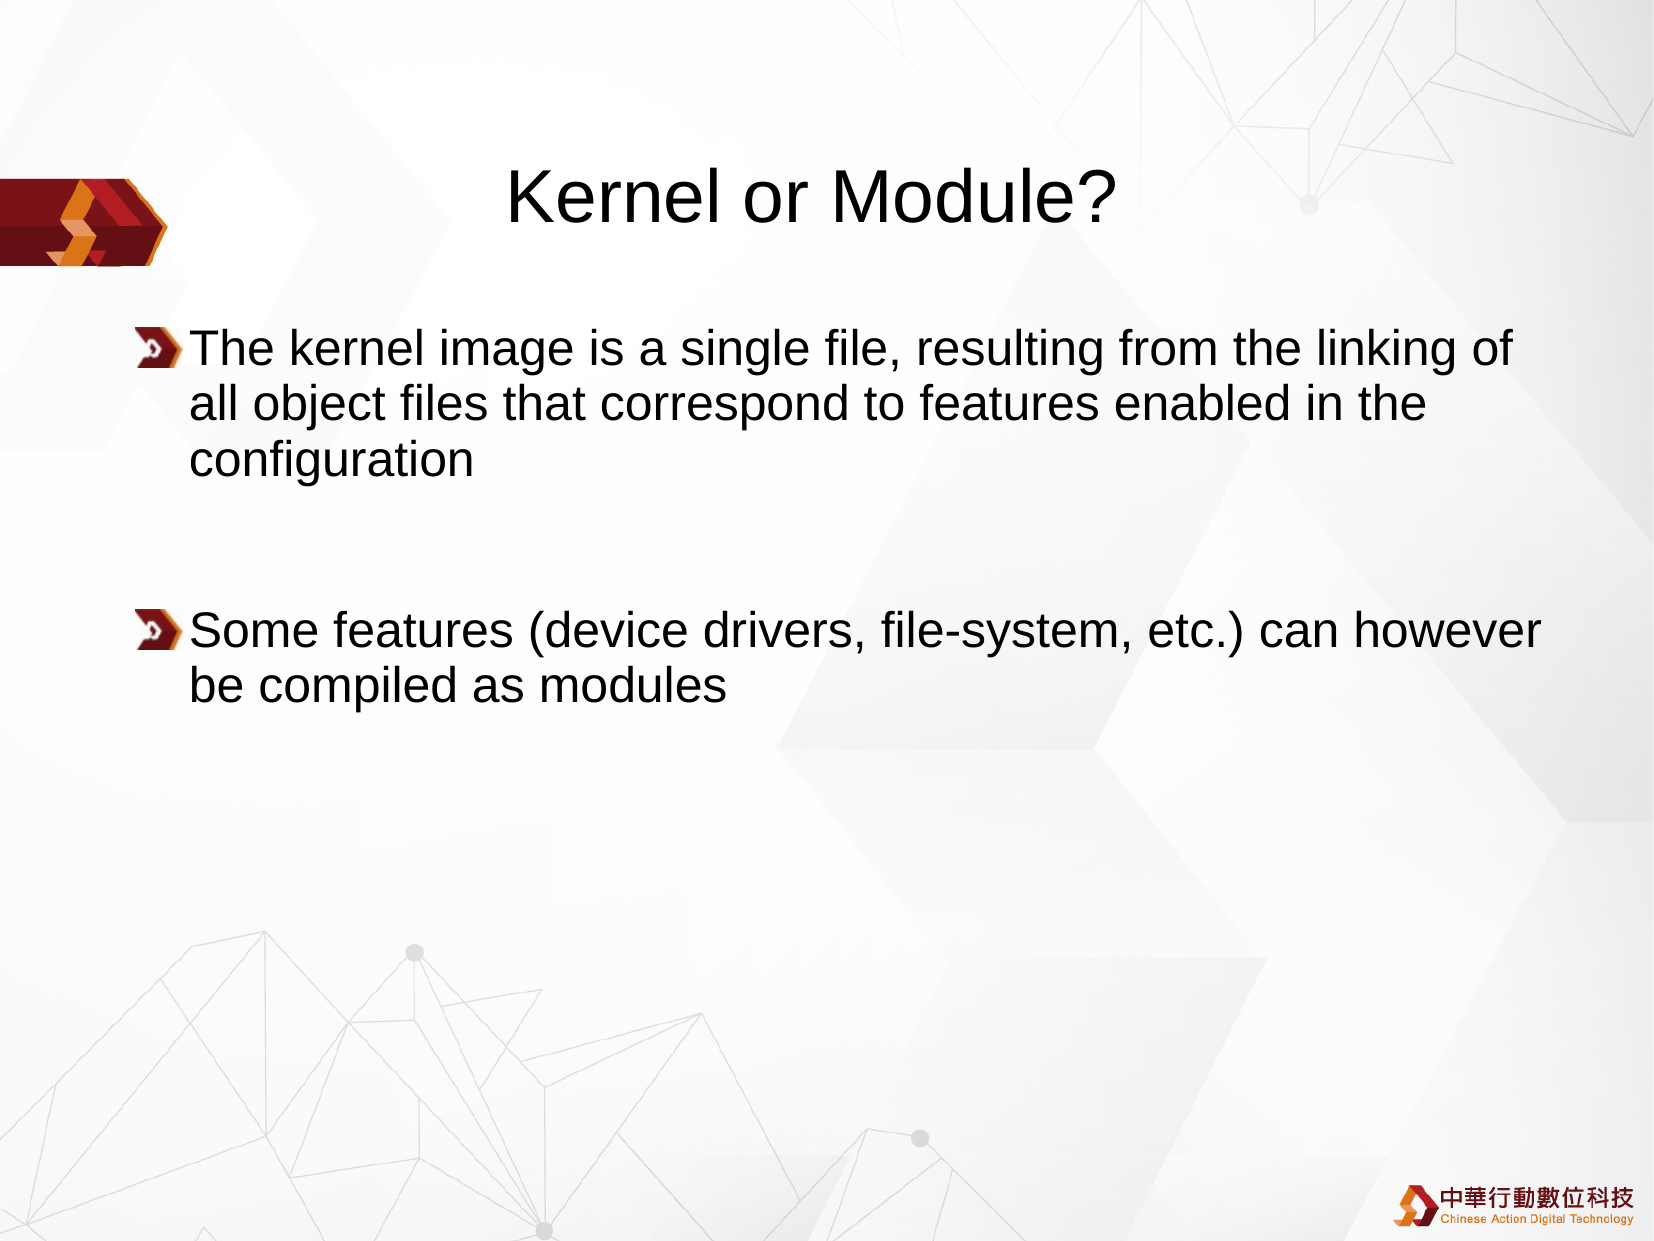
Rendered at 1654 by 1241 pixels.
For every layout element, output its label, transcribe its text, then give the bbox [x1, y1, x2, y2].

picture [0, 0, 1654, 1241]
list The kernel image is a single file, resulting from the linking of all object files that correspond to features enabled in the configuration Some features (device drivers, file-system, etc.) can however be compiled as modules [118, 319, 1571, 1040]
title Kernel or Module? [118, 112, 1506, 281]
